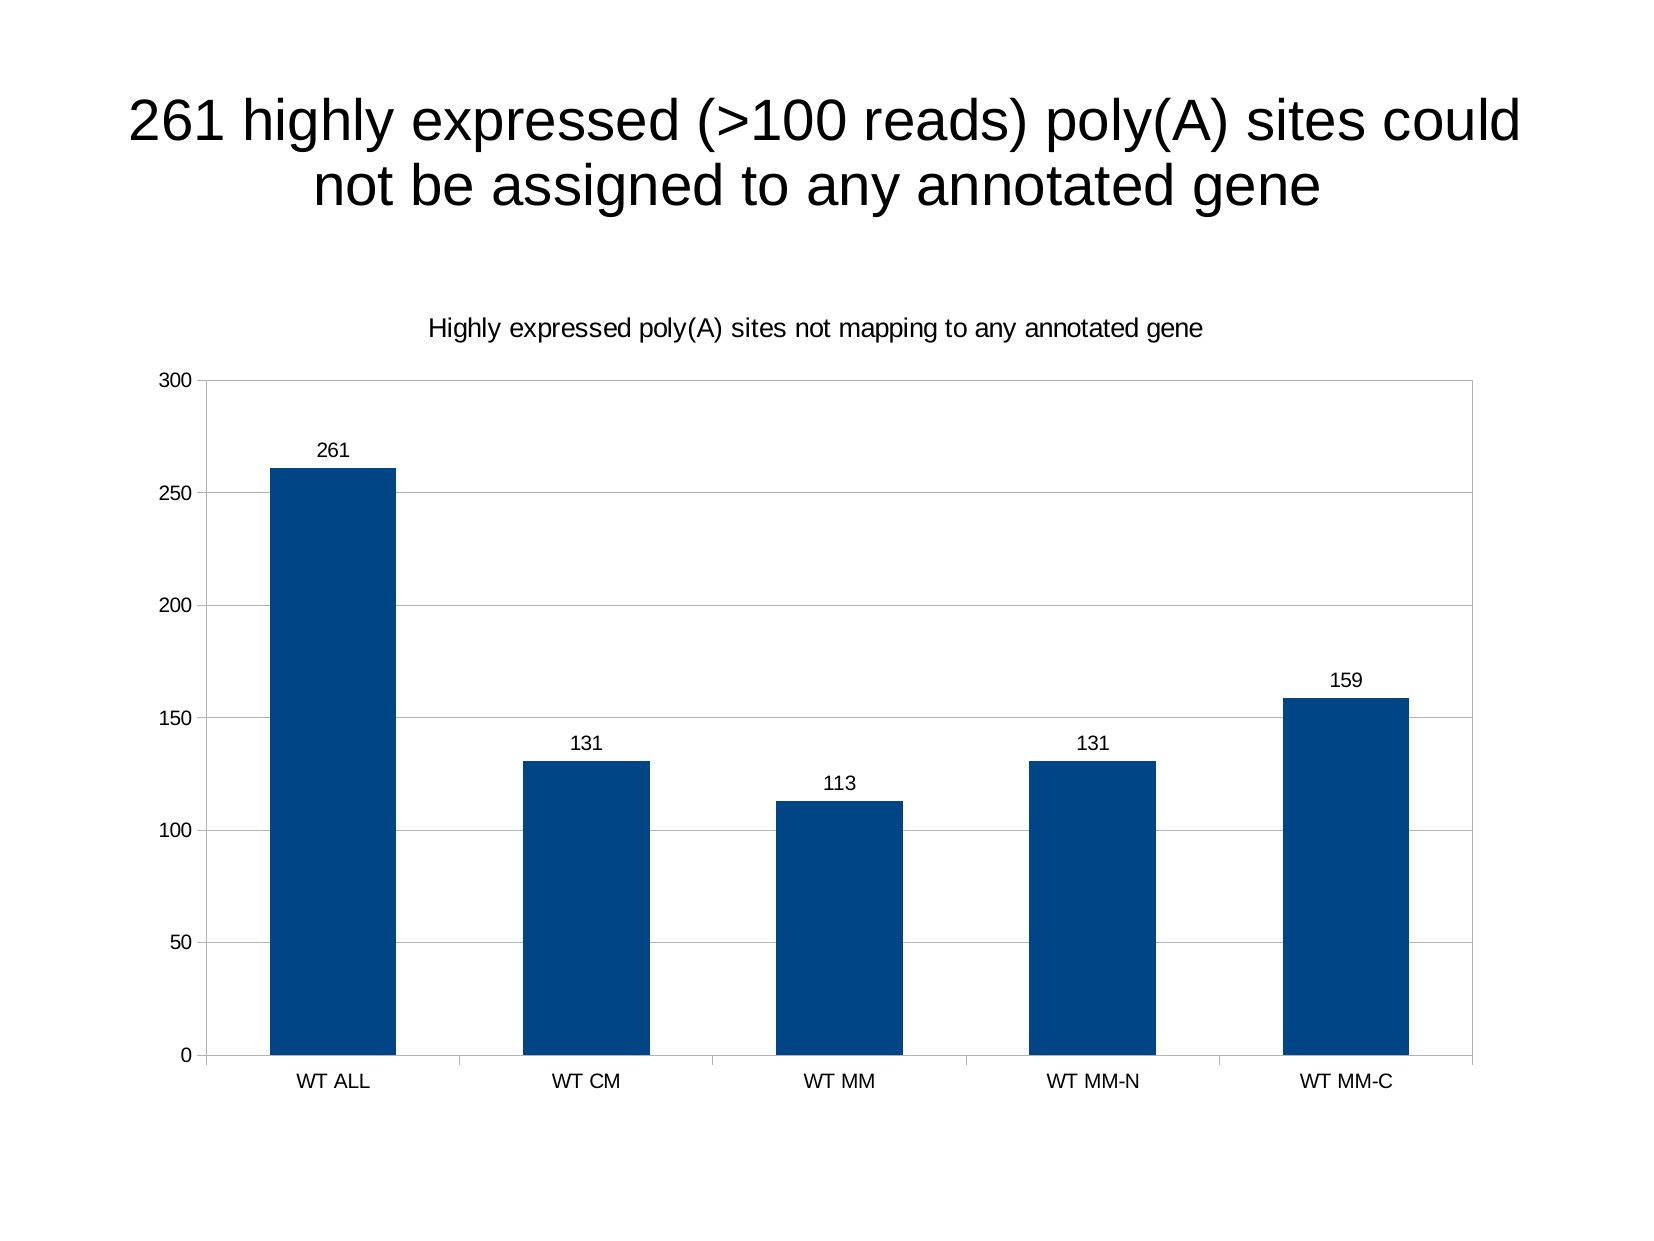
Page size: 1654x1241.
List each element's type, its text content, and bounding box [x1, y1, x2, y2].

chart [131, 281, 1501, 1111]
title 261 highly expressed (>100 reads) poly(A) sites could not be assigned to any annotated gene [82, 49, 1571, 257]
